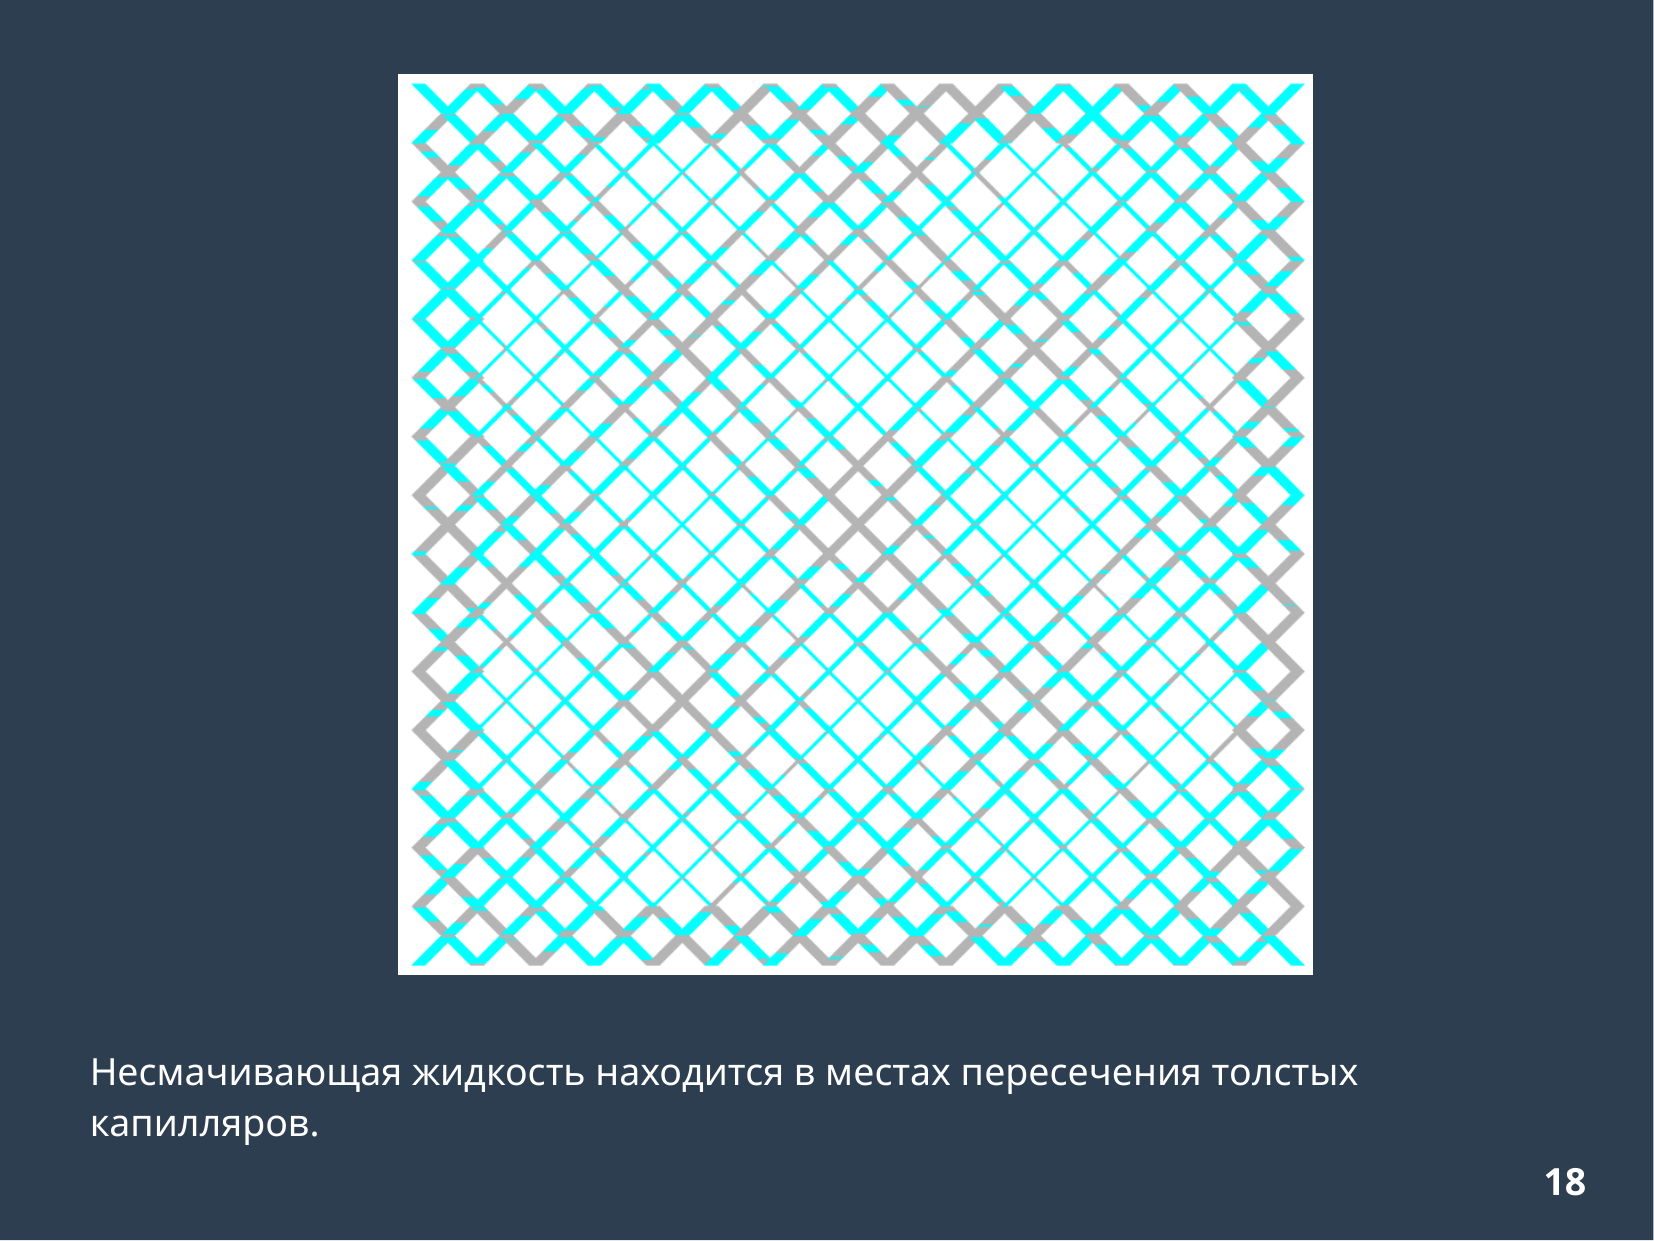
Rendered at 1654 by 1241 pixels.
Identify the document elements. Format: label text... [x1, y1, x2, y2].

picture [398, 74, 1313, 976]
text_box Несмачивающая жидкость находится в местах пересечения толстых капилляров.64–181. [75, 1038, 1613, 1155]
